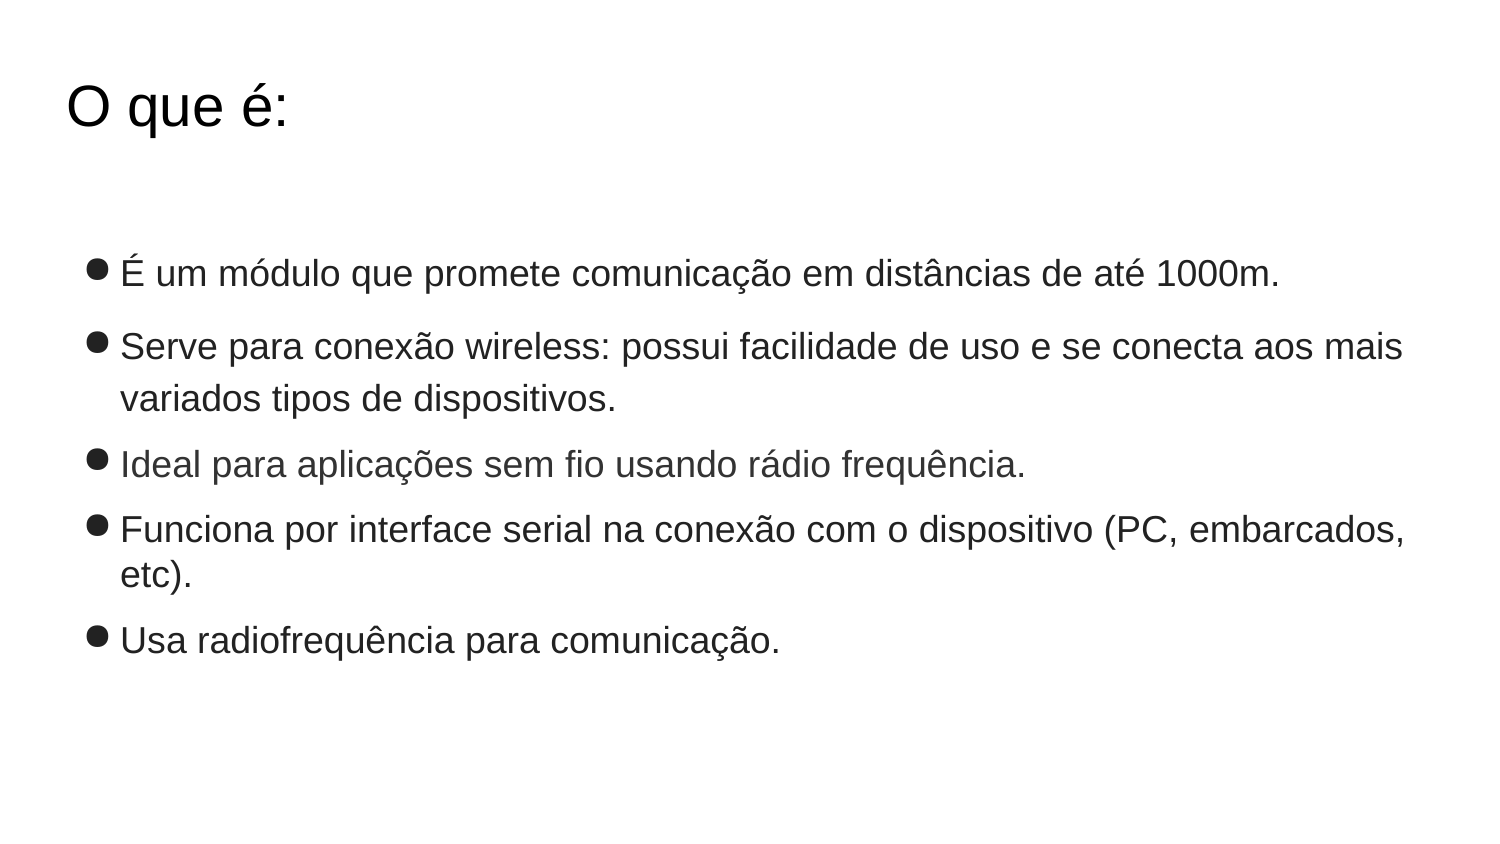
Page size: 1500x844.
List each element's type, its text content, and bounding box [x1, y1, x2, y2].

title O que é: [51, 42, 1449, 159]
list É um módulo que promete comunicação em distâncias de até 1000m. Serve para conexão wireless: possui facilidade de uso e se conecta aos mais variados tipos de dispositivos. Ideal para aplicações sem fio usando rádio frequência. Funciona por interface serial na conexão com o dispositivo (PC, embarcados, etc). Usa radiofrequência para comunicação. [30, 227, 1470, 804]
